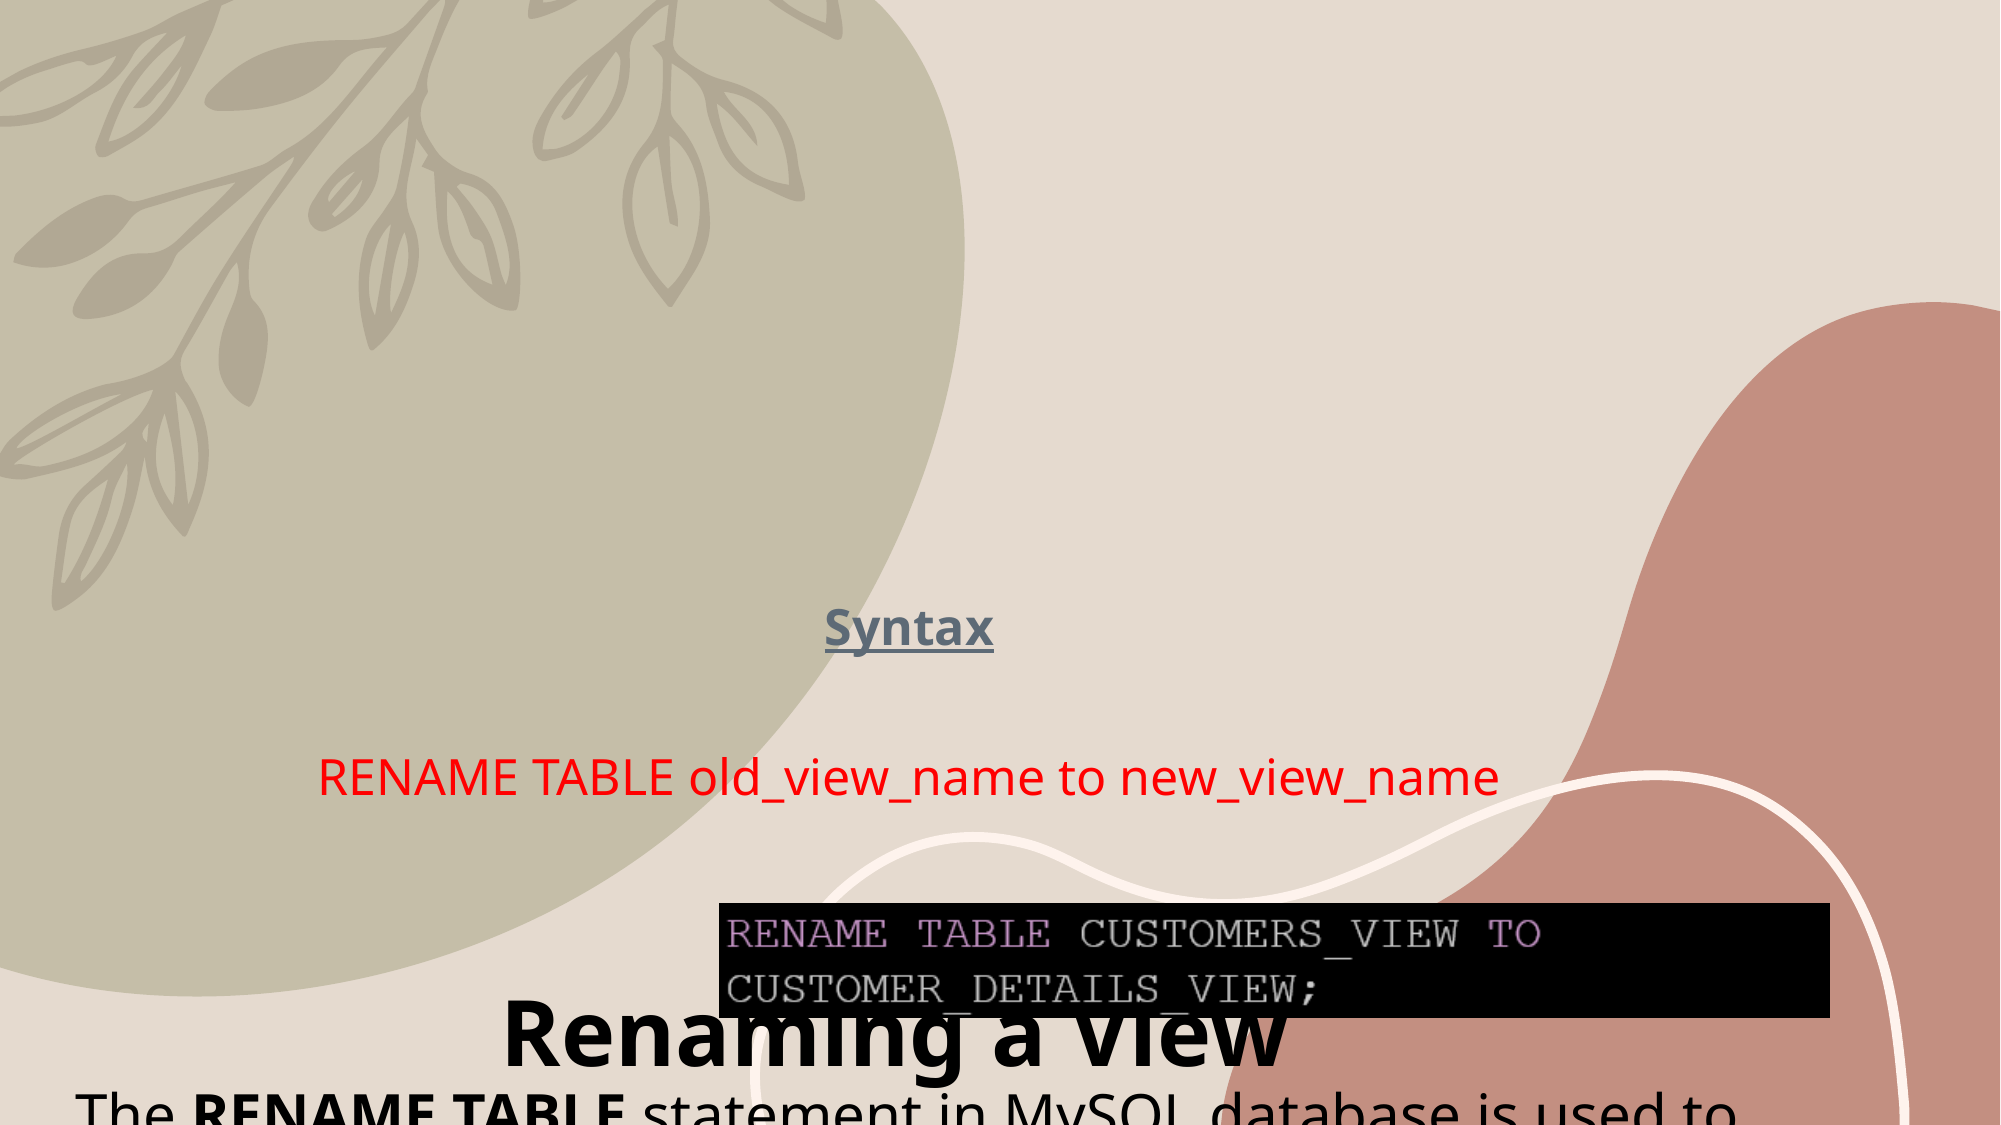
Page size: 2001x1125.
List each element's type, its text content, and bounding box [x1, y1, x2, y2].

subtitle Syntax RENAME TABLE old_view_name to new_view_name [68, 513, 1751, 1047]
picture [719, 903, 1830, 1018]
title Renaming a View The RENAME TABLE statement in MySQL database is used to rename views. You just have to make sure that the new name of the view does not overlap with the name of any existing views. [15, 0, 1799, 576]
